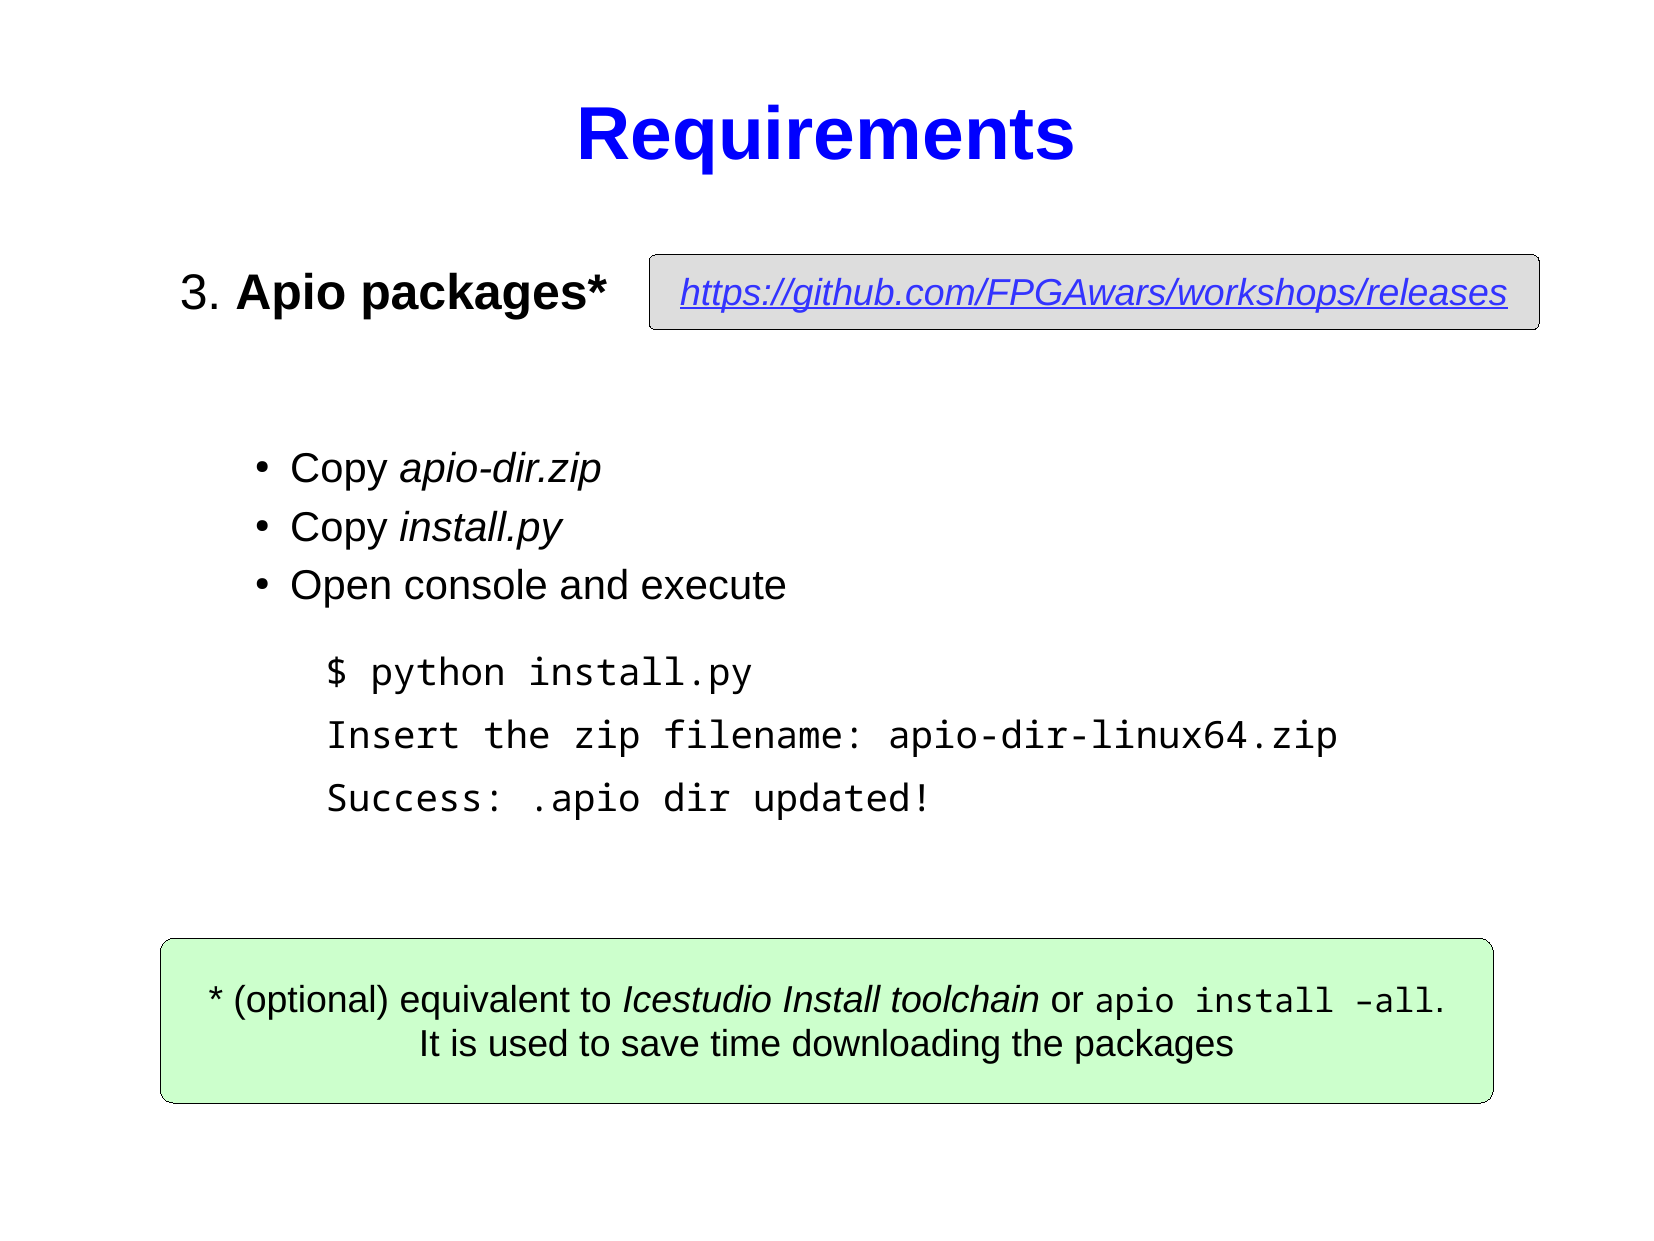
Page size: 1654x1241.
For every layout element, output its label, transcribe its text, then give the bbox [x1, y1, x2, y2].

text_box https://github.com/FPGAwars/workshops/releases [649, 254, 1540, 330]
text_box 3. Apio packages* [165, 239, 630, 345]
text_box Copy apio-dir.zip Copy install.py Open console and execute $ python install.py Insert the zip filename: apio-dir-linux64.zip Success: .apio dir updated! [240, 437, 1366, 808]
title Requirements [82, 30, 1571, 238]
text_box * (optional) equivalent to Icestudio Install toolchain or apio install –all. It is used to save time downloading the packages [160, 938, 1494, 1104]
